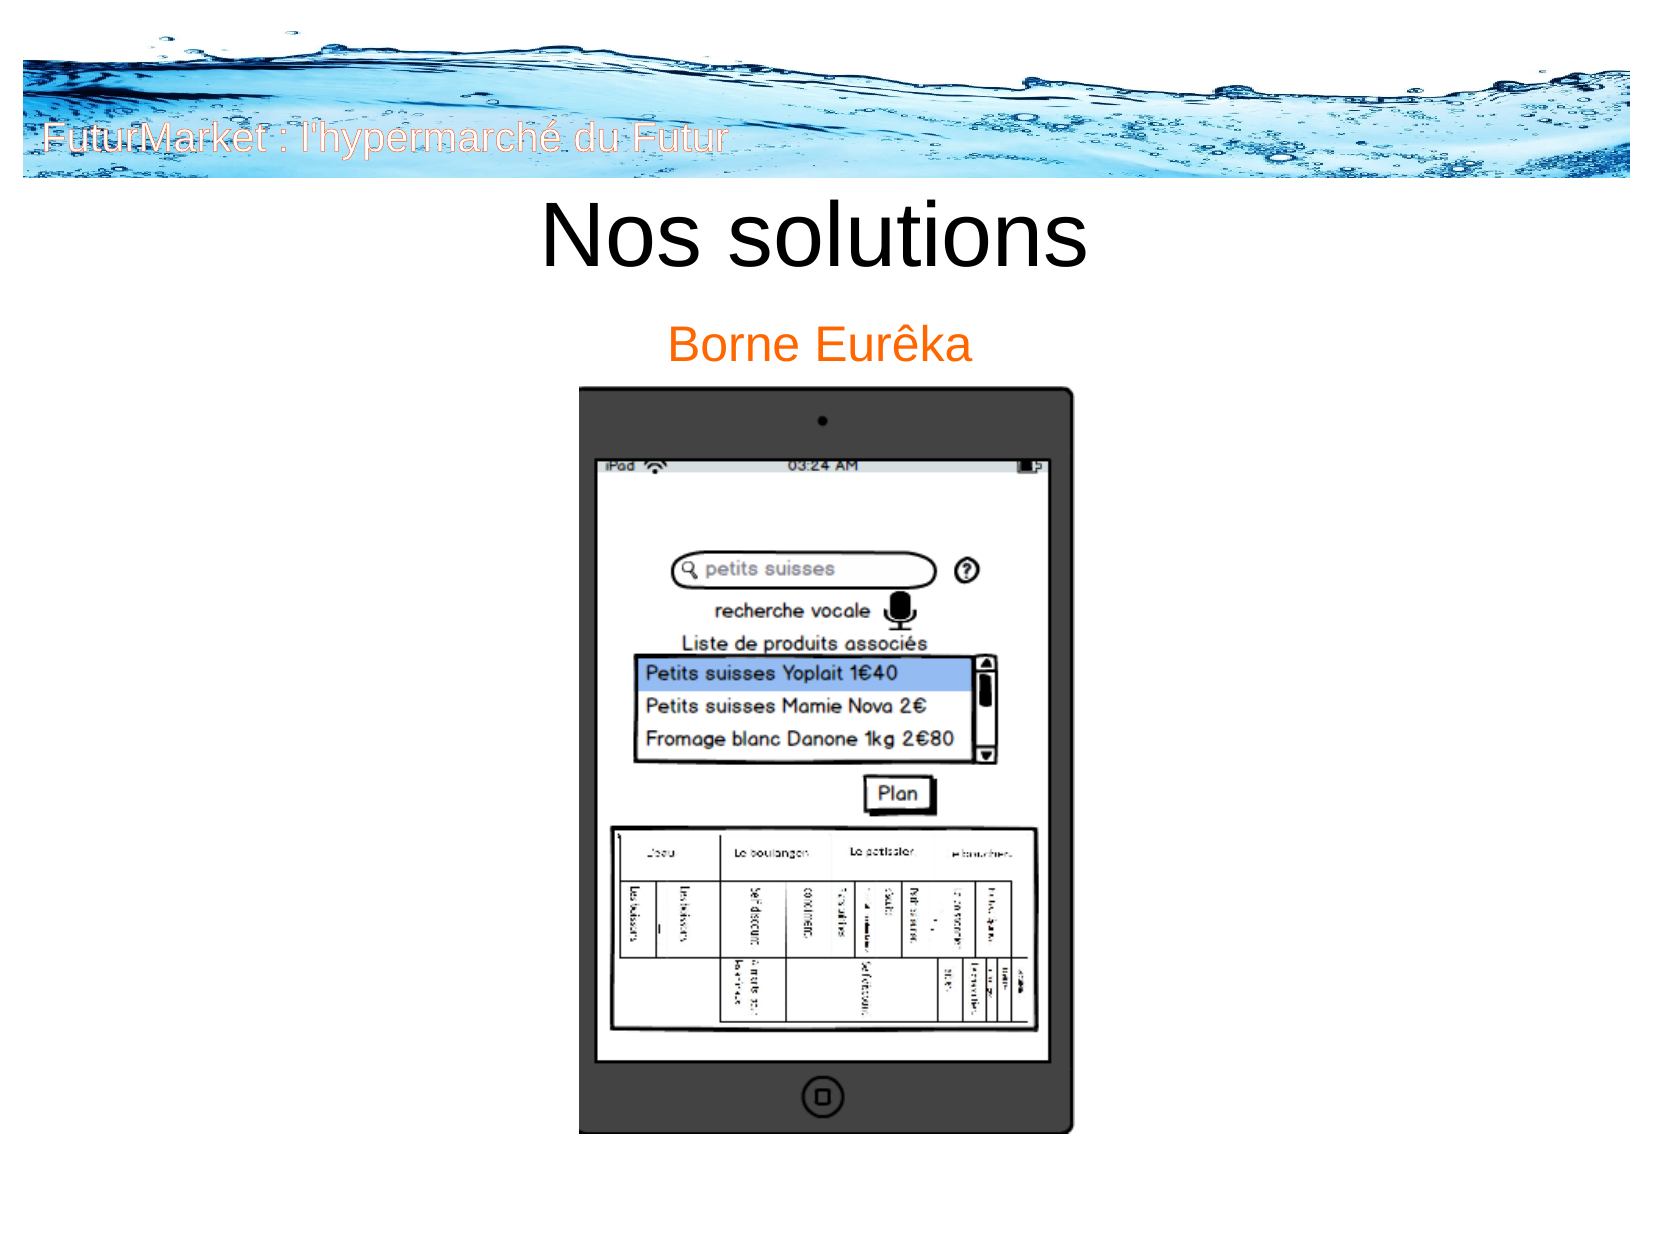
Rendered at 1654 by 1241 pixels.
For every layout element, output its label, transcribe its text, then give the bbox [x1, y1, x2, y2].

text_box Borne Eurêka [47, 309, 1607, 381]
title Nos solutions [23, 180, 1607, 290]
picture [23, 23, 1630, 178]
picture [579, 385, 1075, 1134]
